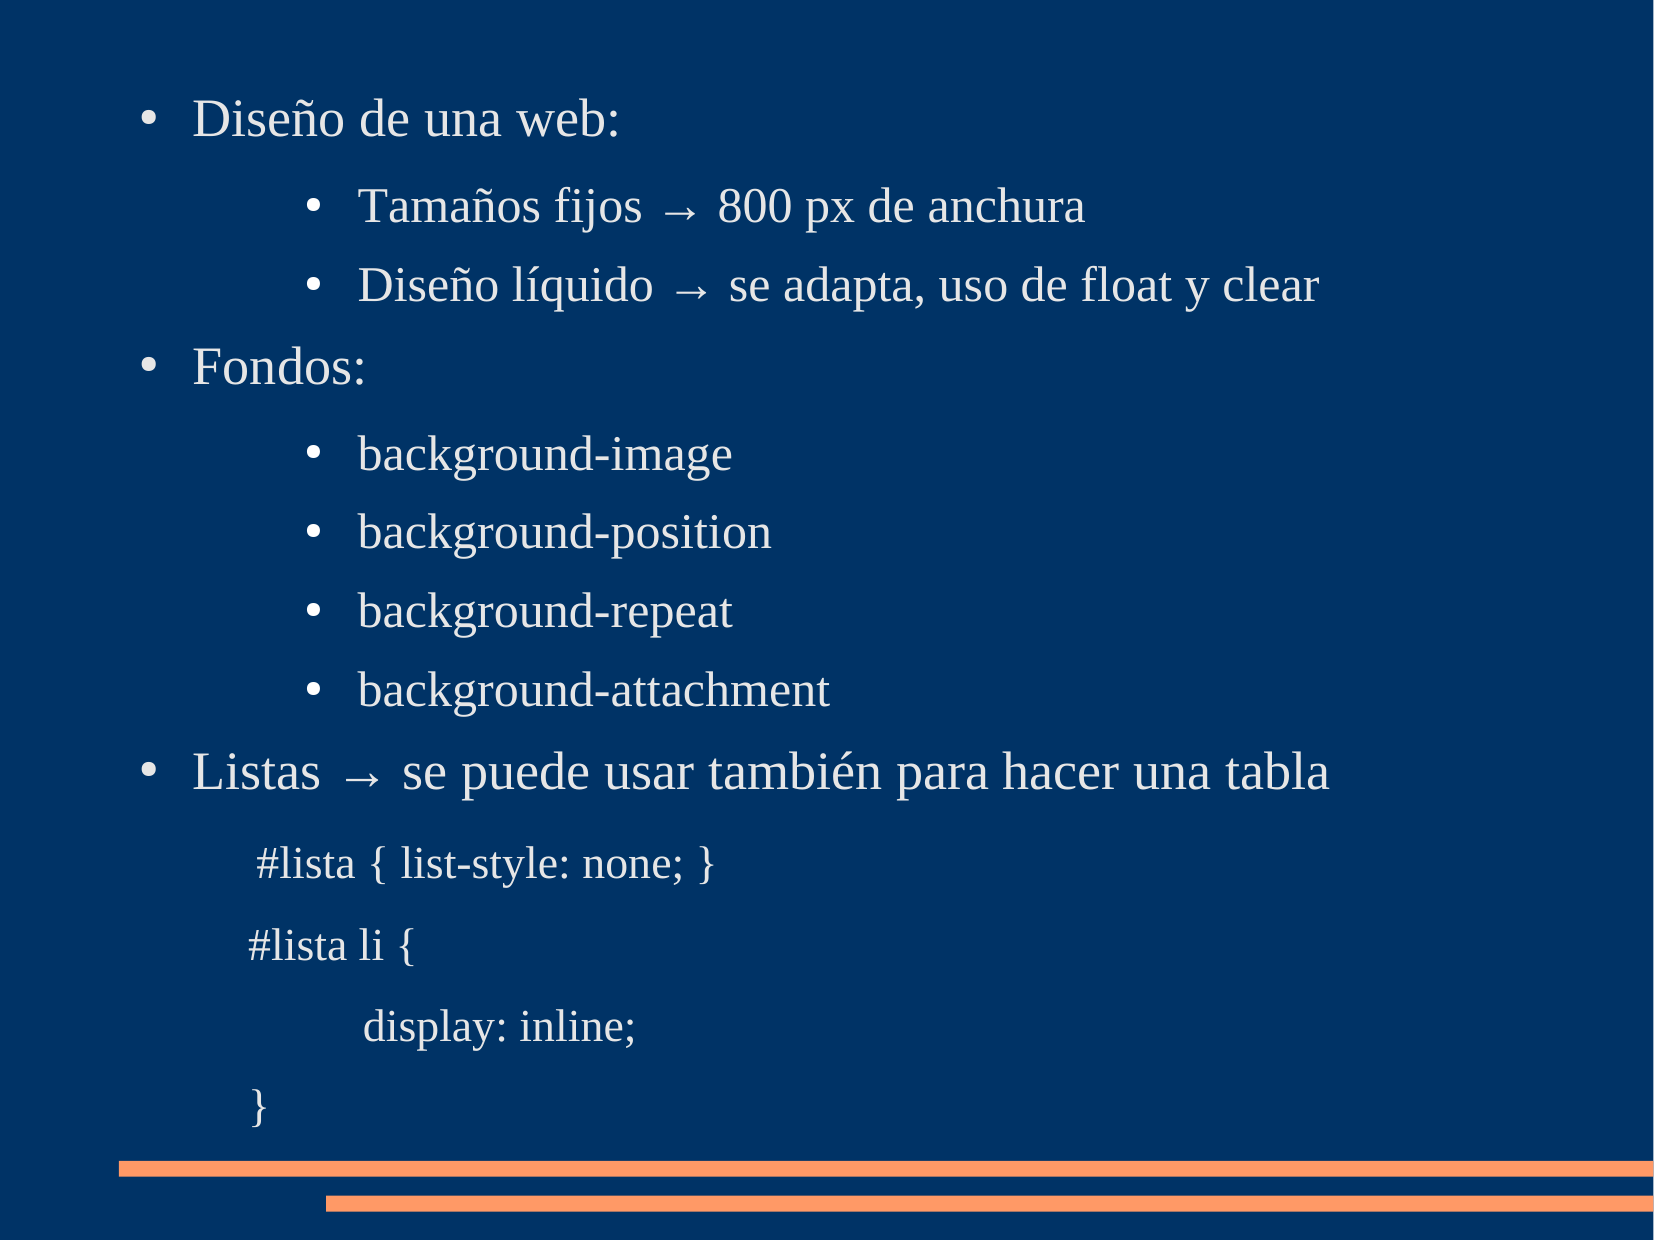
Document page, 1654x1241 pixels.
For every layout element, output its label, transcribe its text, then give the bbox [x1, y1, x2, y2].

list Diseño de una web: Tamaños fijos → 800 px de anchura Diseño líquido → se adapta, uso de float y clear Fondos: background-image background-position background-repeat background-attachment Listas → se puede usar también para hacer una tabla #lista { list-style: none; } #lista li { display: inline; } [121, 88, 1561, 1233]
